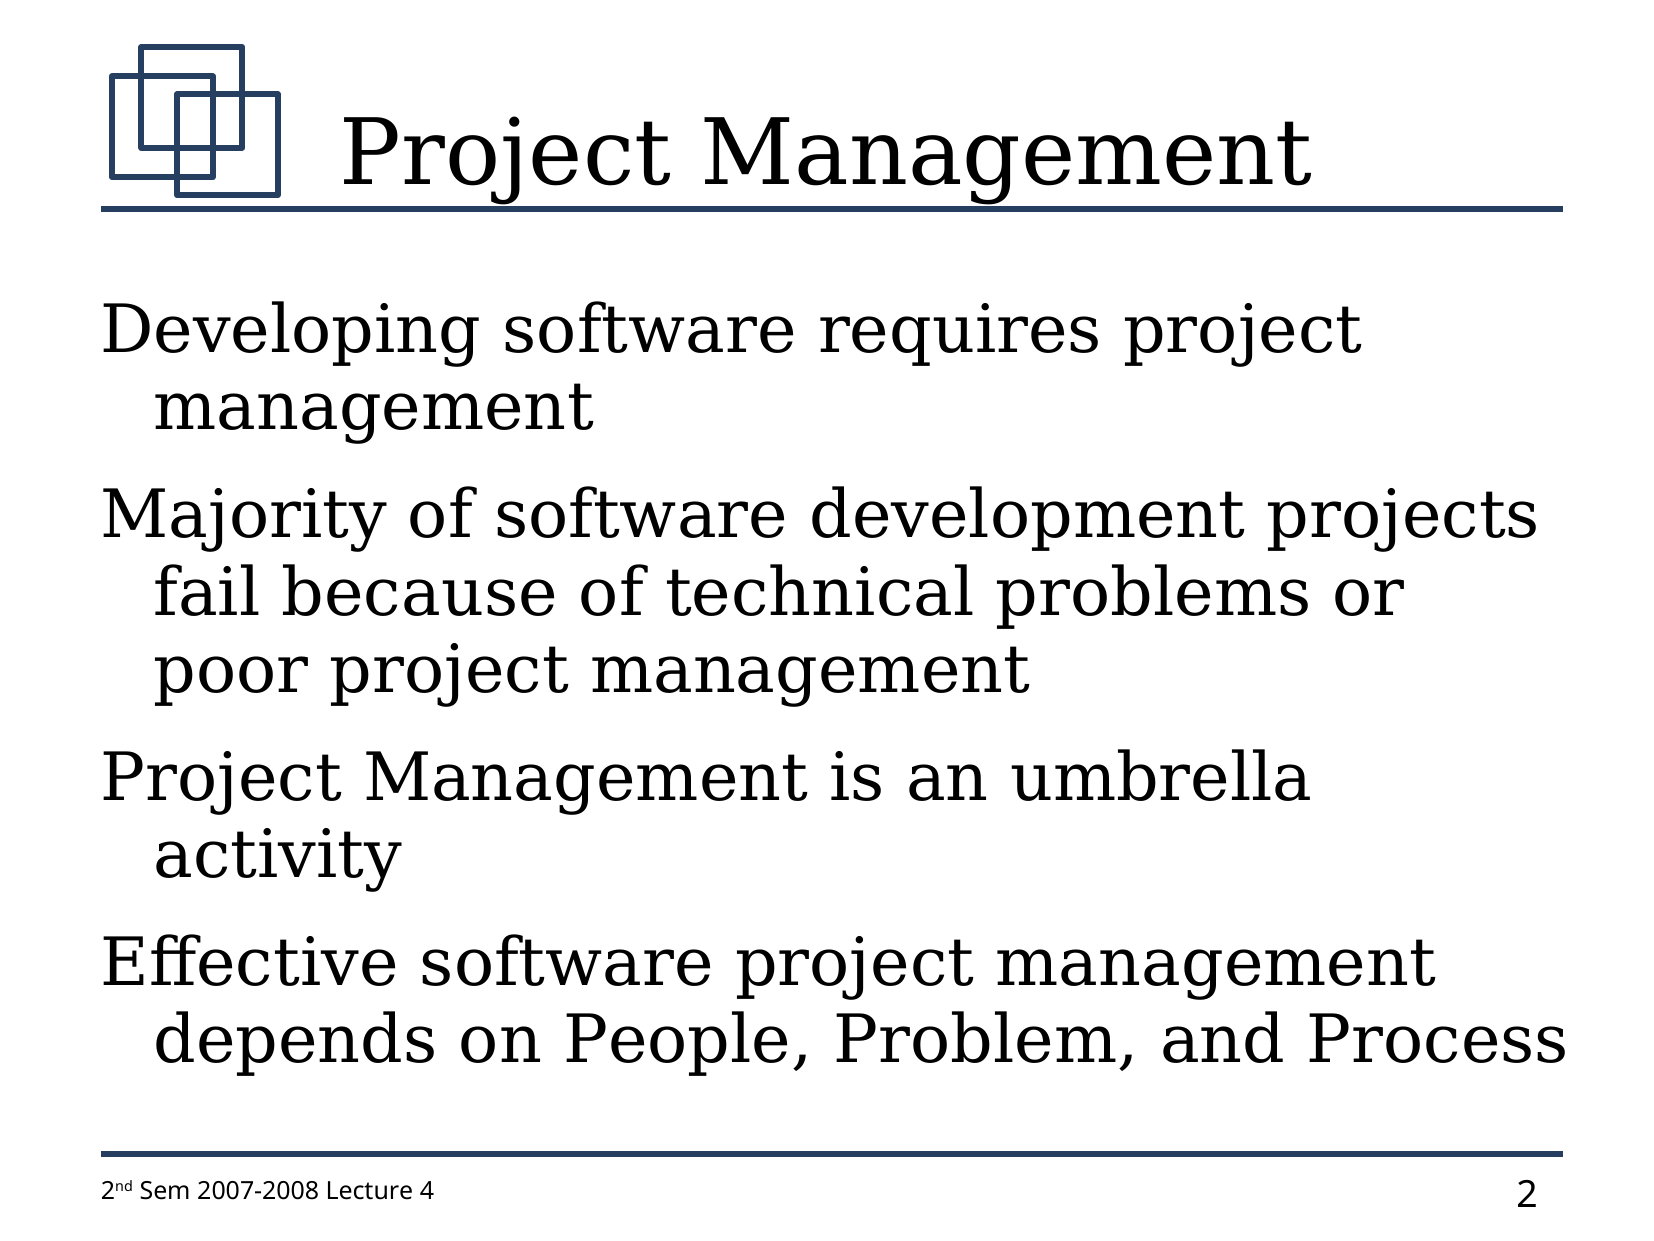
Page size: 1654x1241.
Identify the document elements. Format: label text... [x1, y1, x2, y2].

title Project Management [82, 49, 1571, 257]
list Developing software requires project management Majority of software development projects fail because of technical problems or poor project management Project Management is an umbrella activity Effective software project management depends on People, Problem, and Process [82, 290, 1571, 1109]
